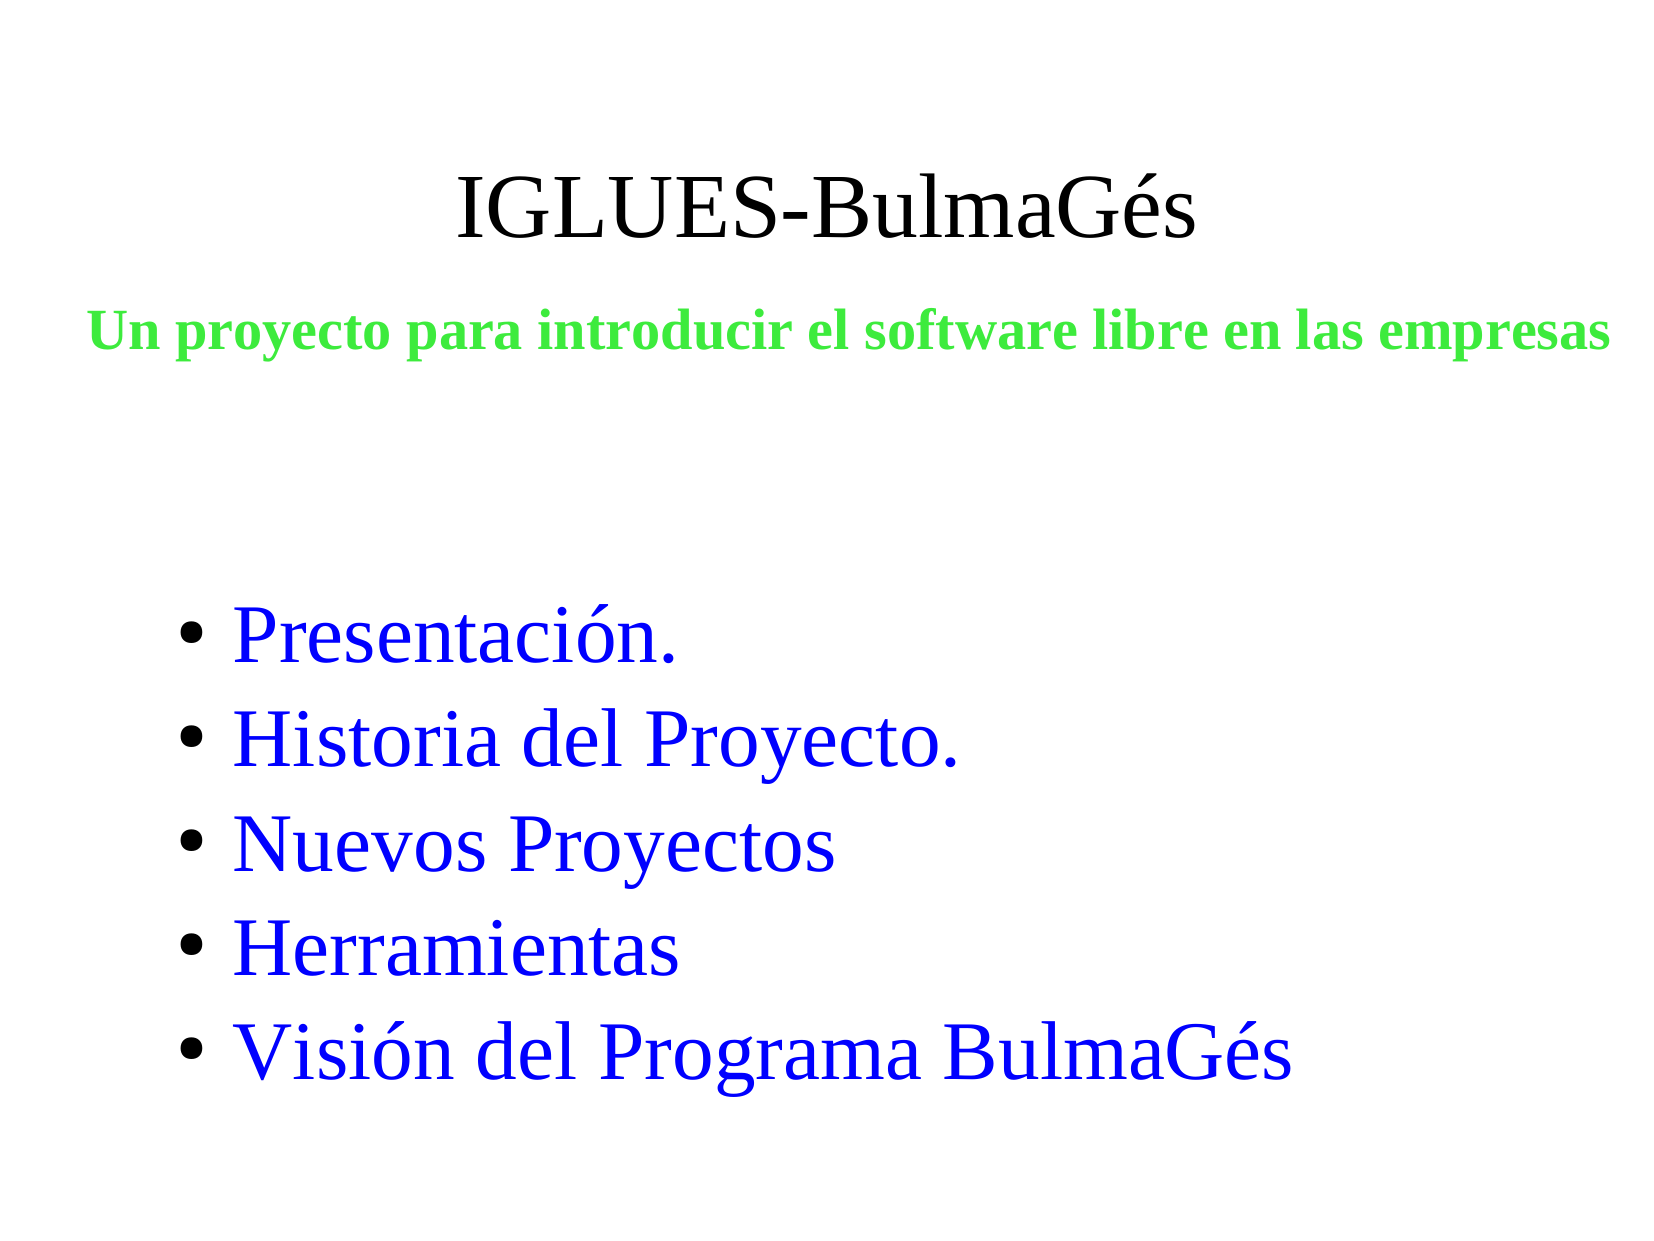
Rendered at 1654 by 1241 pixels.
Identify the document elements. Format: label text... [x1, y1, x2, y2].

title IGLUES-BulmaGés [121, 102, 1534, 258]
subtitle Presentación. Historia del Proyecto. Nuevos Proyectos Herramientas Visión del Programa BulmaGés [141, 531, 1554, 1154]
title Un proyecto para introducir el software libre en las empresas [49, 258, 1614, 466]
